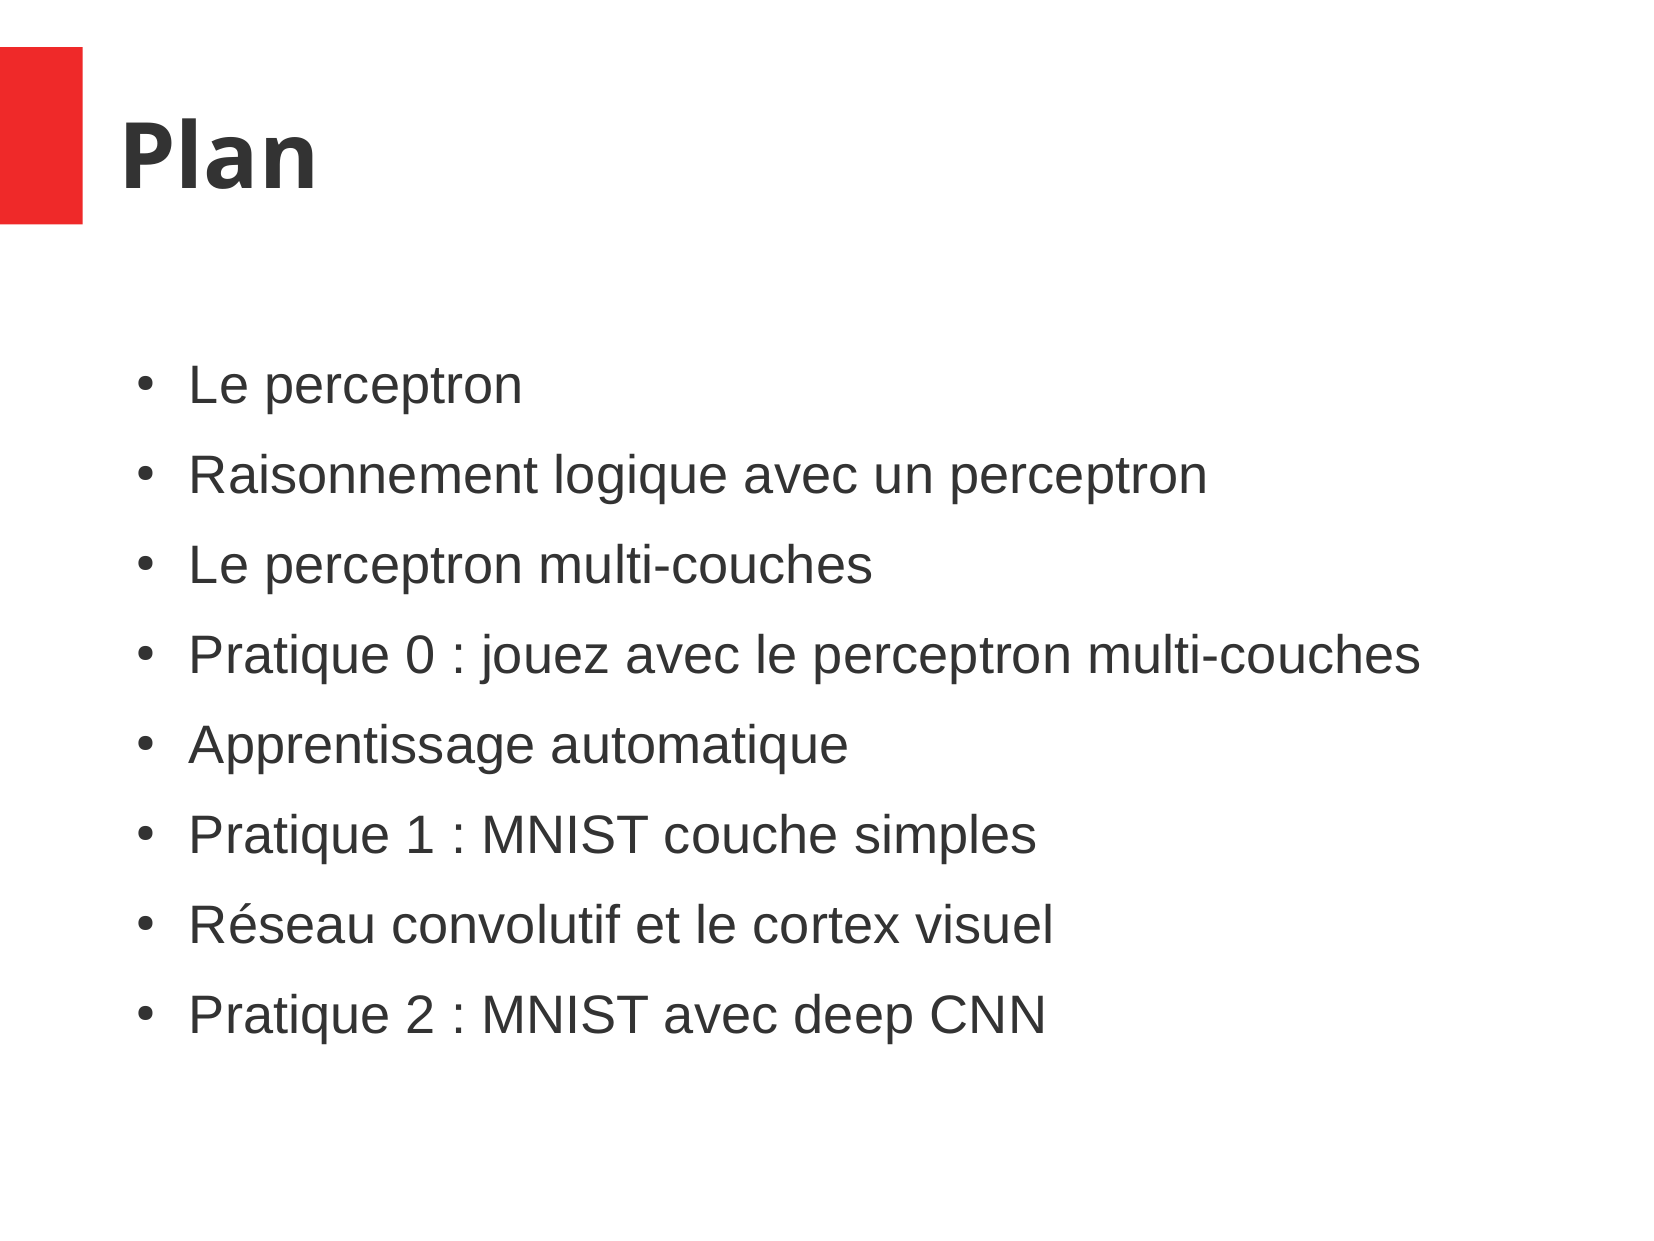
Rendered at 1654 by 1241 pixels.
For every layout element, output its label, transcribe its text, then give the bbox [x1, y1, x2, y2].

title Plan [118, 49, 1571, 257]
list Le perceptron Raisonnement logique avec un perceptron Le perceptron multi-couches Pratique 0 : jouez avec le perceptron multi-couches Apprentissage automatique Pratique 1 : MNIST couche simples Réseau convolutif et le cortex visuel Pratique 2 : MNIST avec deep CNN [118, 354, 1536, 1074]
